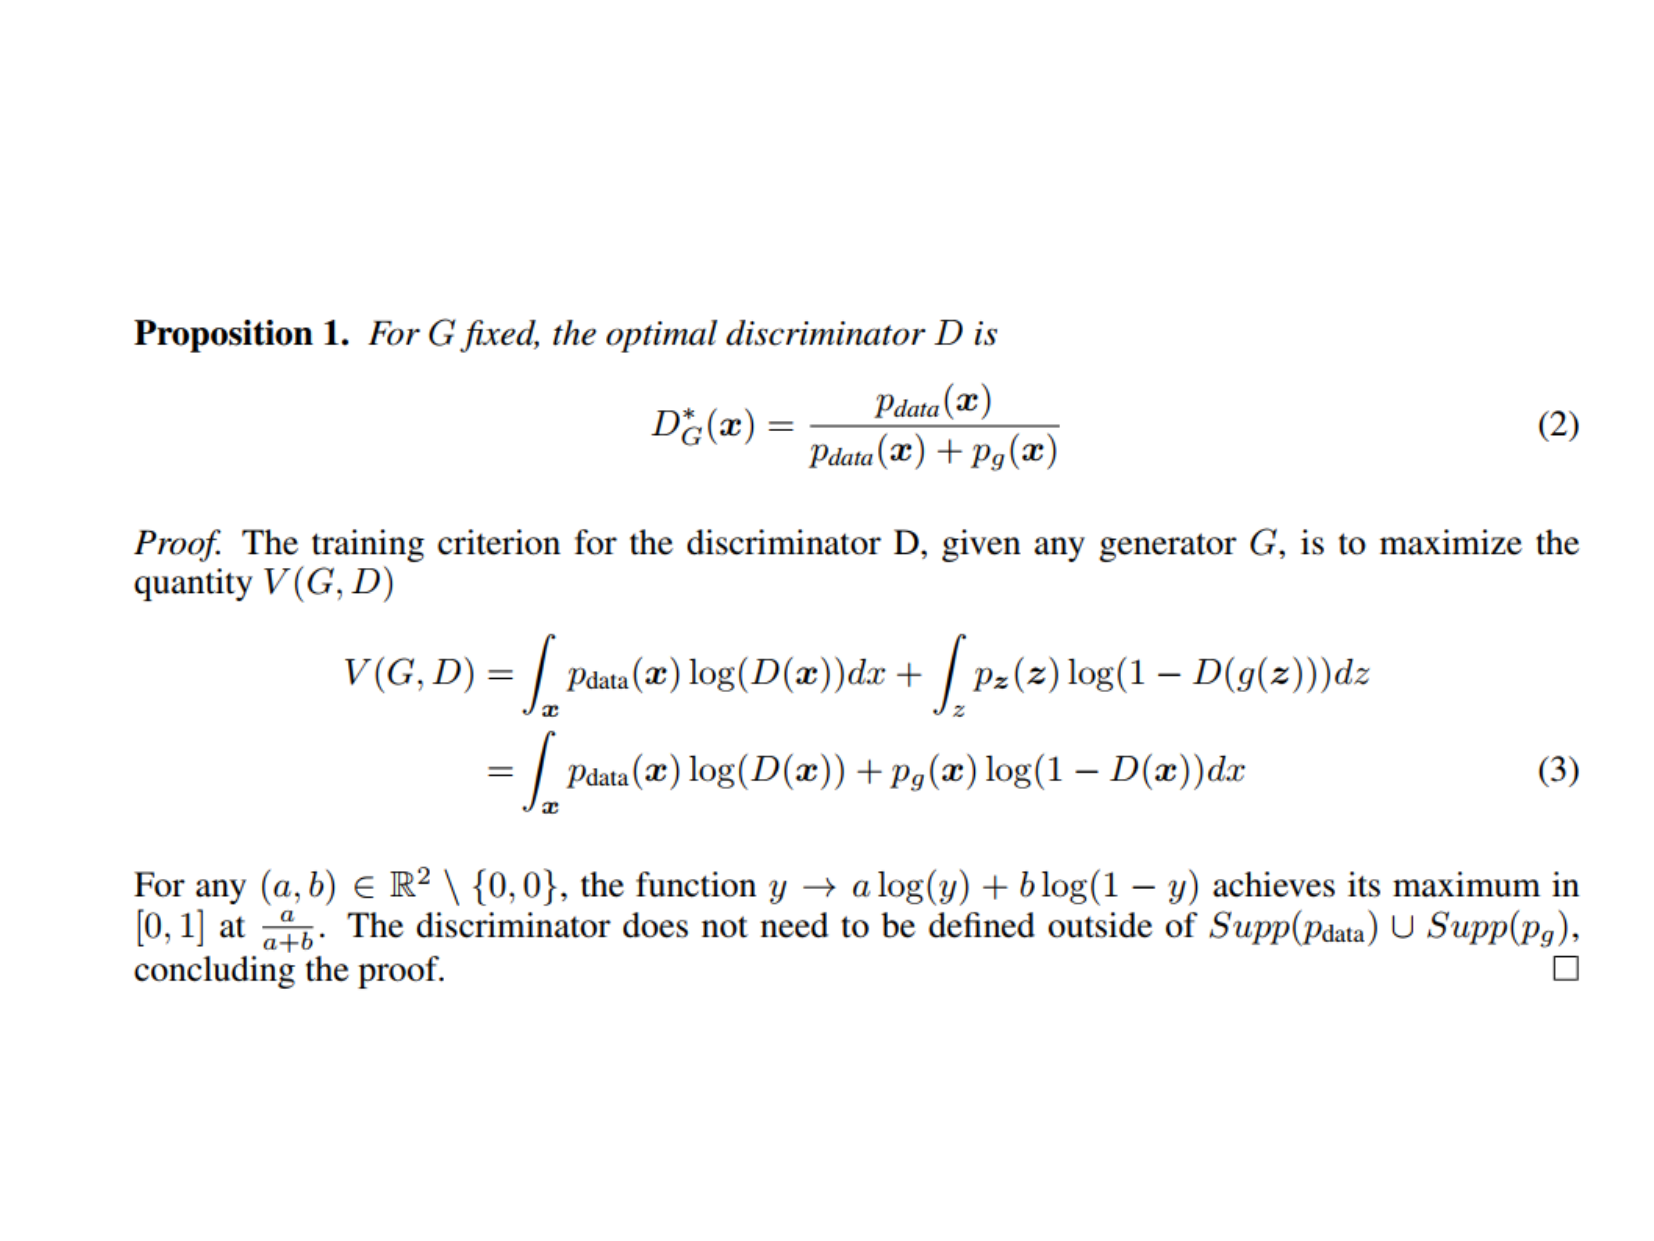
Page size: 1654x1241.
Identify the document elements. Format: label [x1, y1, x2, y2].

picture [125, 306, 1601, 1003]
